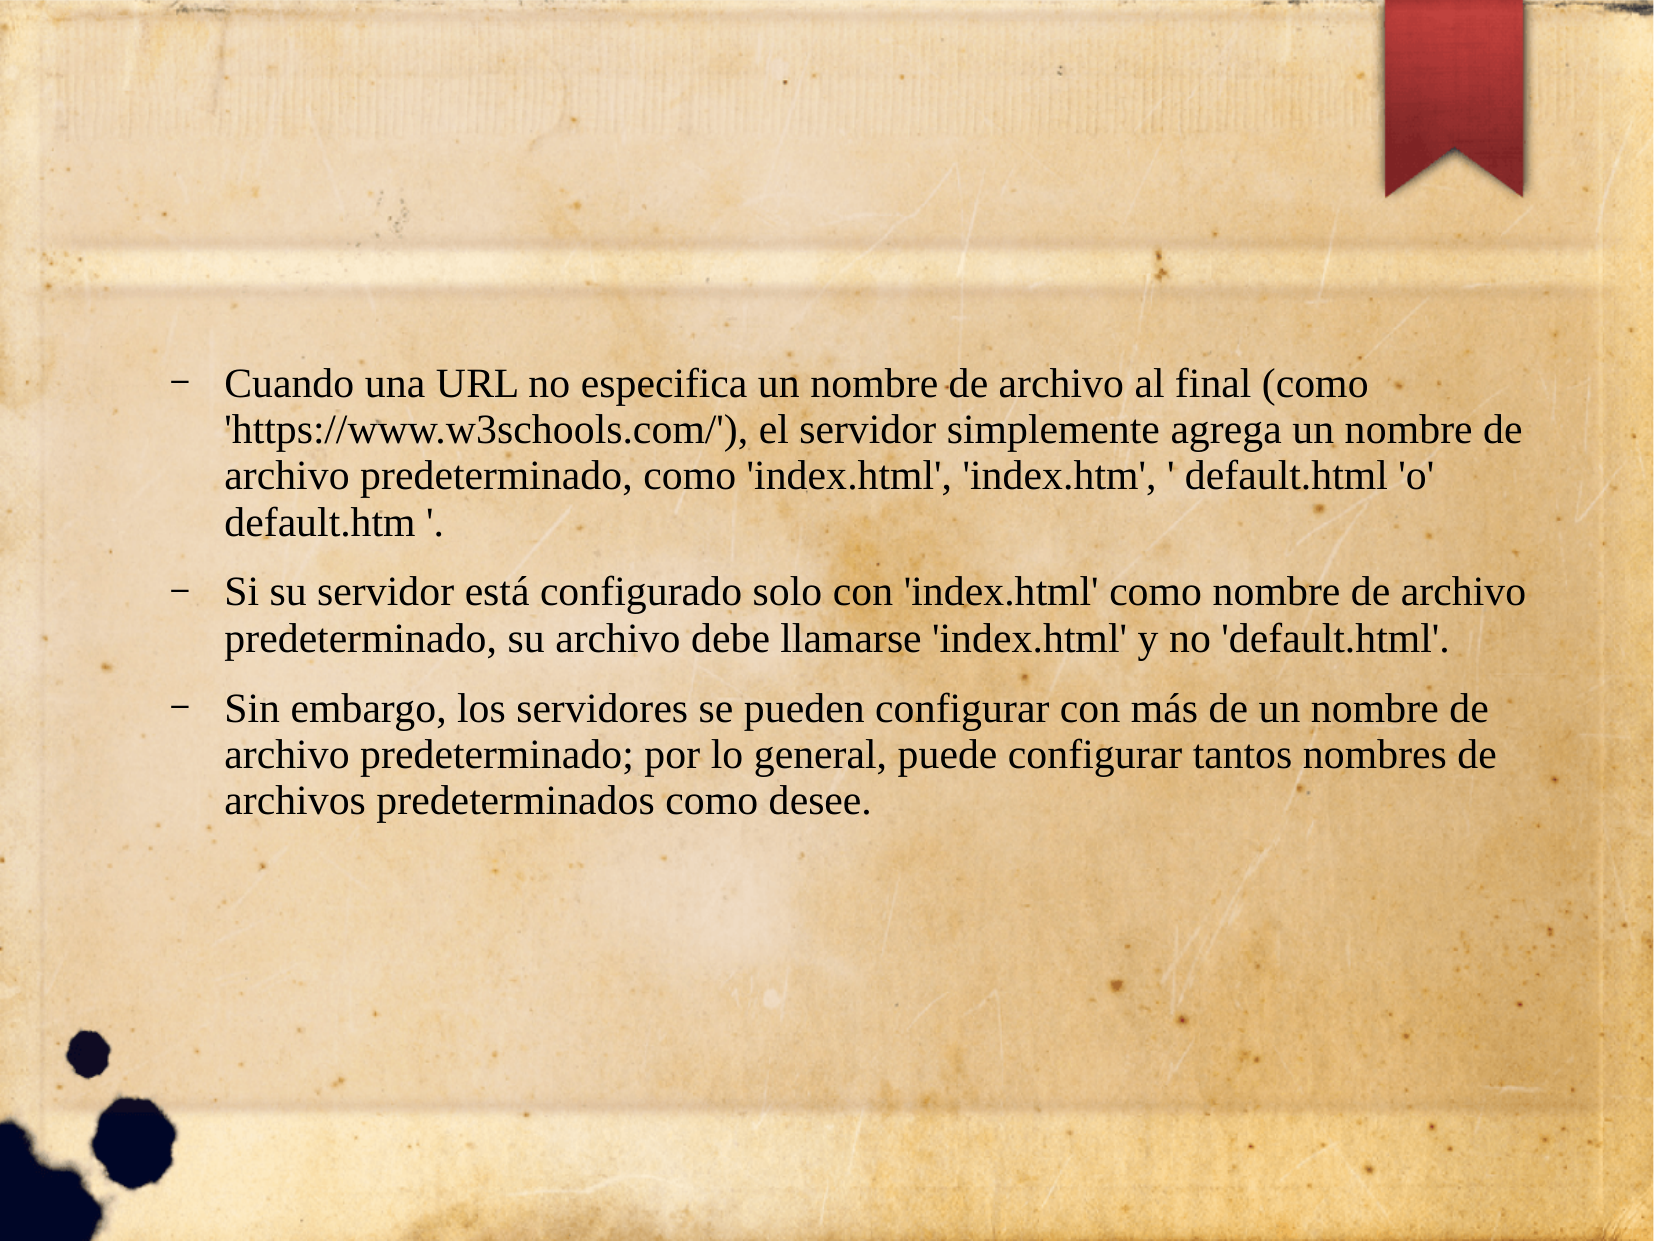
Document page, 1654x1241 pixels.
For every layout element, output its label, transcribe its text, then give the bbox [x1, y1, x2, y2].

picture [0, 0, 1654, 1241]
list Cuando una URL no especifica un nombre de archivo al final (como 'https://www.w3schools.com/'), el servidor simplemente agrega un nombre de archivo predeterminado, como 'index.html', 'index.htm', ' default.html 'o' default.htm '. Si su servidor está configurado solo con 'index.html' como nombre de archivo predeterminado, su archivo debe llamarse 'index.html' y no 'default.html'. Sin embargo, los servidores se pueden configurar con más de un nombre de archivo predeterminado; por lo general, puede configurar tantos nombres de archivos predeterminados como desee. [82, 290, 1538, 1010]
